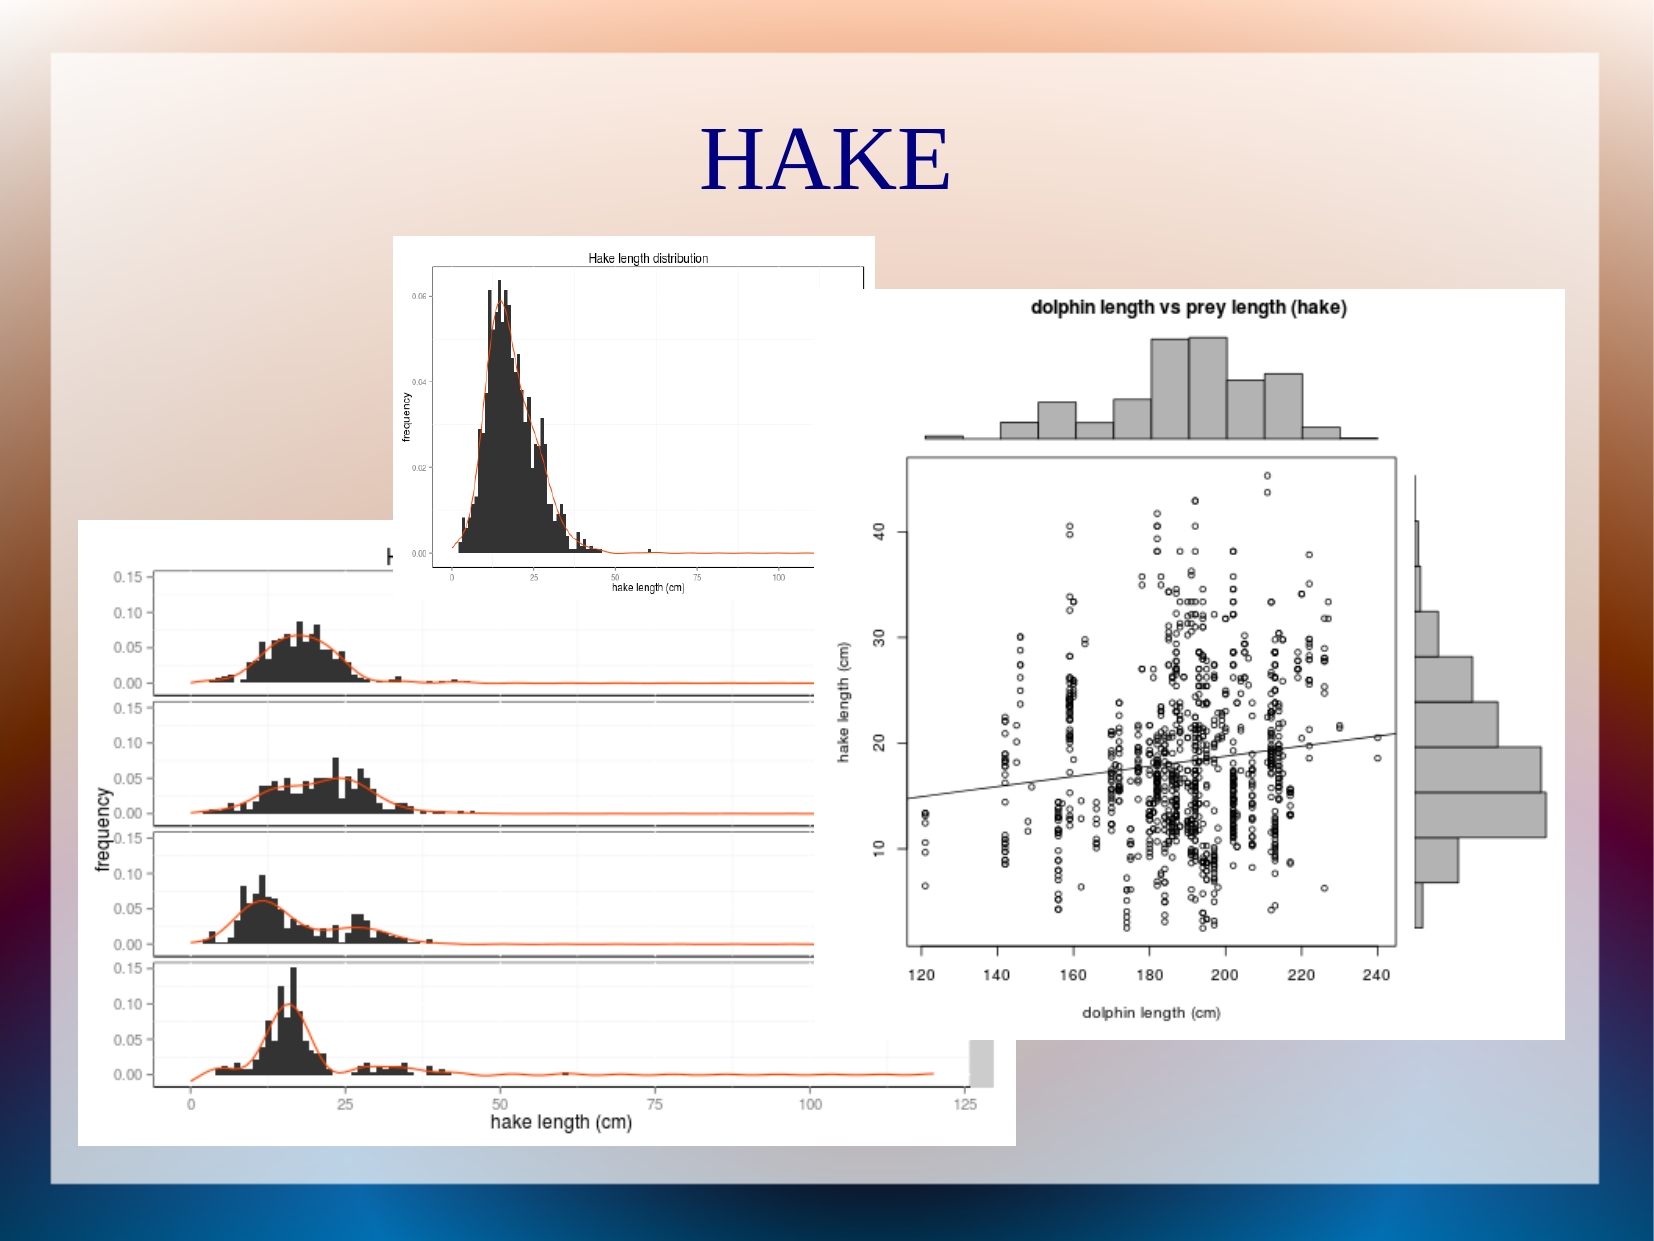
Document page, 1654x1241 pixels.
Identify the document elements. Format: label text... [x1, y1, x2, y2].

title HAKE [82, 55, 1571, 263]
picture [0, 0, 1654, 1241]
